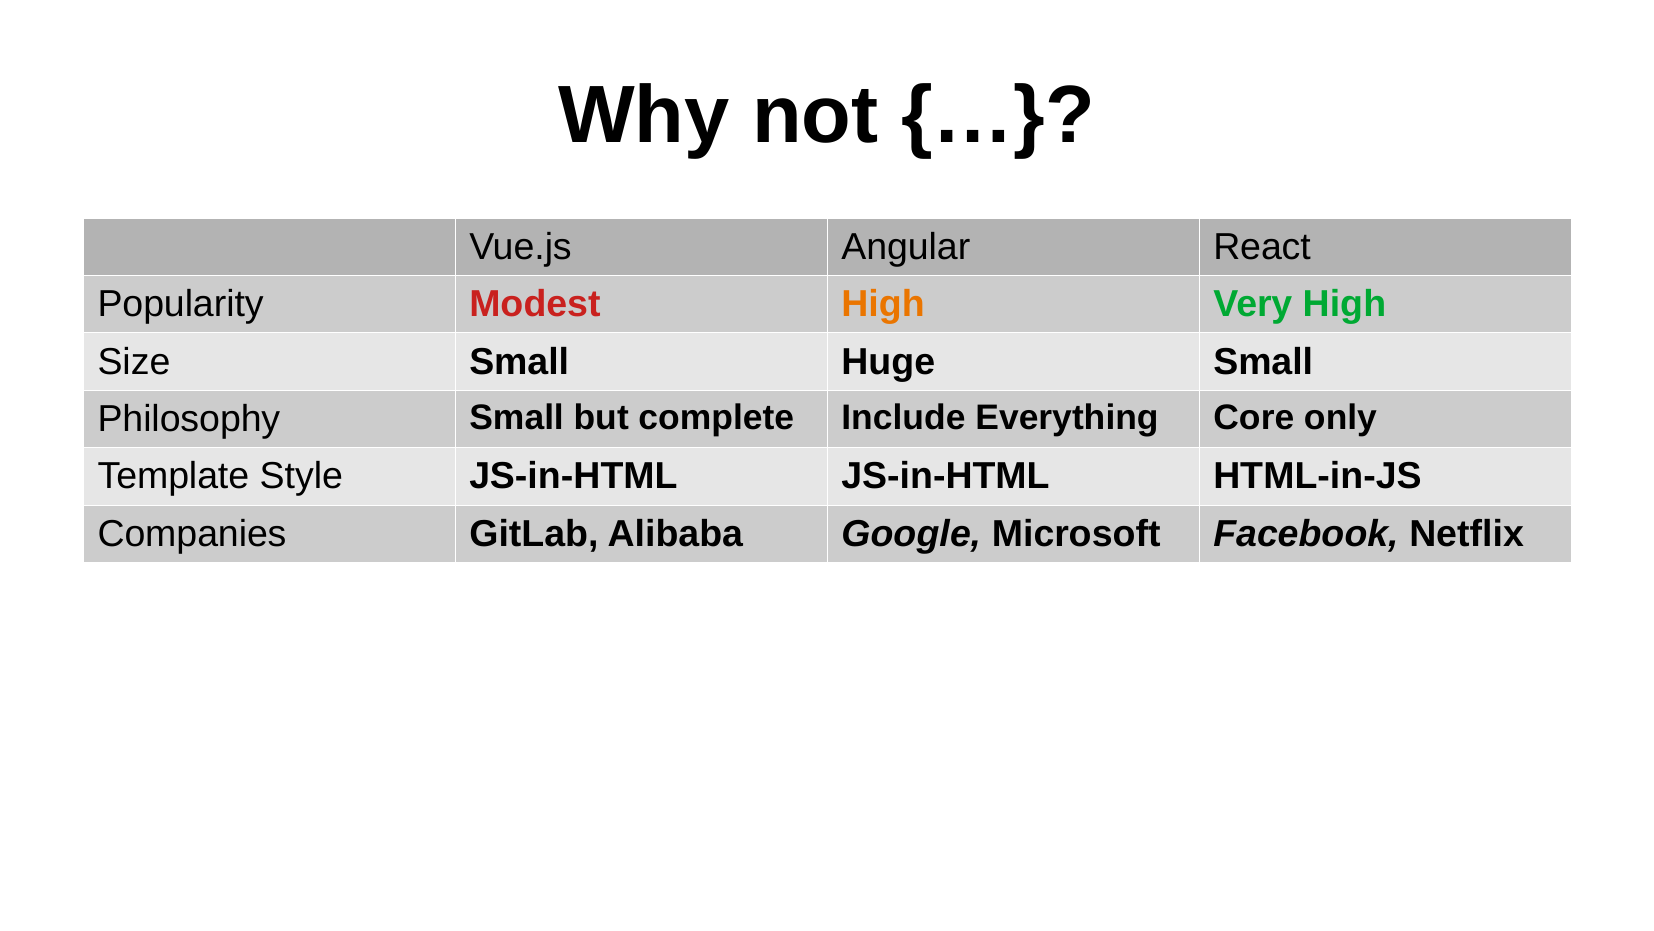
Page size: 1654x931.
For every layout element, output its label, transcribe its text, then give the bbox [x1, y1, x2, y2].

table_cell Companies [84, 506, 455, 562]
table_cell High [828, 276, 1199, 332]
table_header Angular [828, 219, 1199, 275]
table_cell Small [456, 333, 827, 390]
table_cell Core only [1200, 391, 1571, 447]
table_cell Facebook, Netflix [1200, 506, 1571, 562]
table_header [84, 219, 455, 275]
table_cell Small [1200, 333, 1571, 390]
table_cell Google, Microsoft [828, 506, 1199, 562]
table_cell Popularity [84, 276, 455, 332]
table_cell Small but complete [456, 391, 827, 447]
table_cell JS-in-HTML [456, 448, 827, 505]
table_cell Size [84, 333, 455, 390]
table_cell Philosophy [84, 391, 455, 447]
table_cell Huge [828, 333, 1199, 390]
table_header React [1200, 219, 1571, 275]
table_cell JS-in-HTML [828, 448, 1199, 505]
table_cell Template Style [84, 448, 455, 505]
table_cell Modest [456, 276, 827, 332]
table_cell HTML-in-JS [1200, 448, 1571, 505]
title Why not {…}? [82, 37, 1571, 193]
table_cell Include Everything [828, 391, 1199, 447]
table_header Vue.js [456, 219, 827, 275]
table_cell GitLab, Alibaba [456, 506, 827, 562]
table_cell Very High [1200, 276, 1571, 332]
